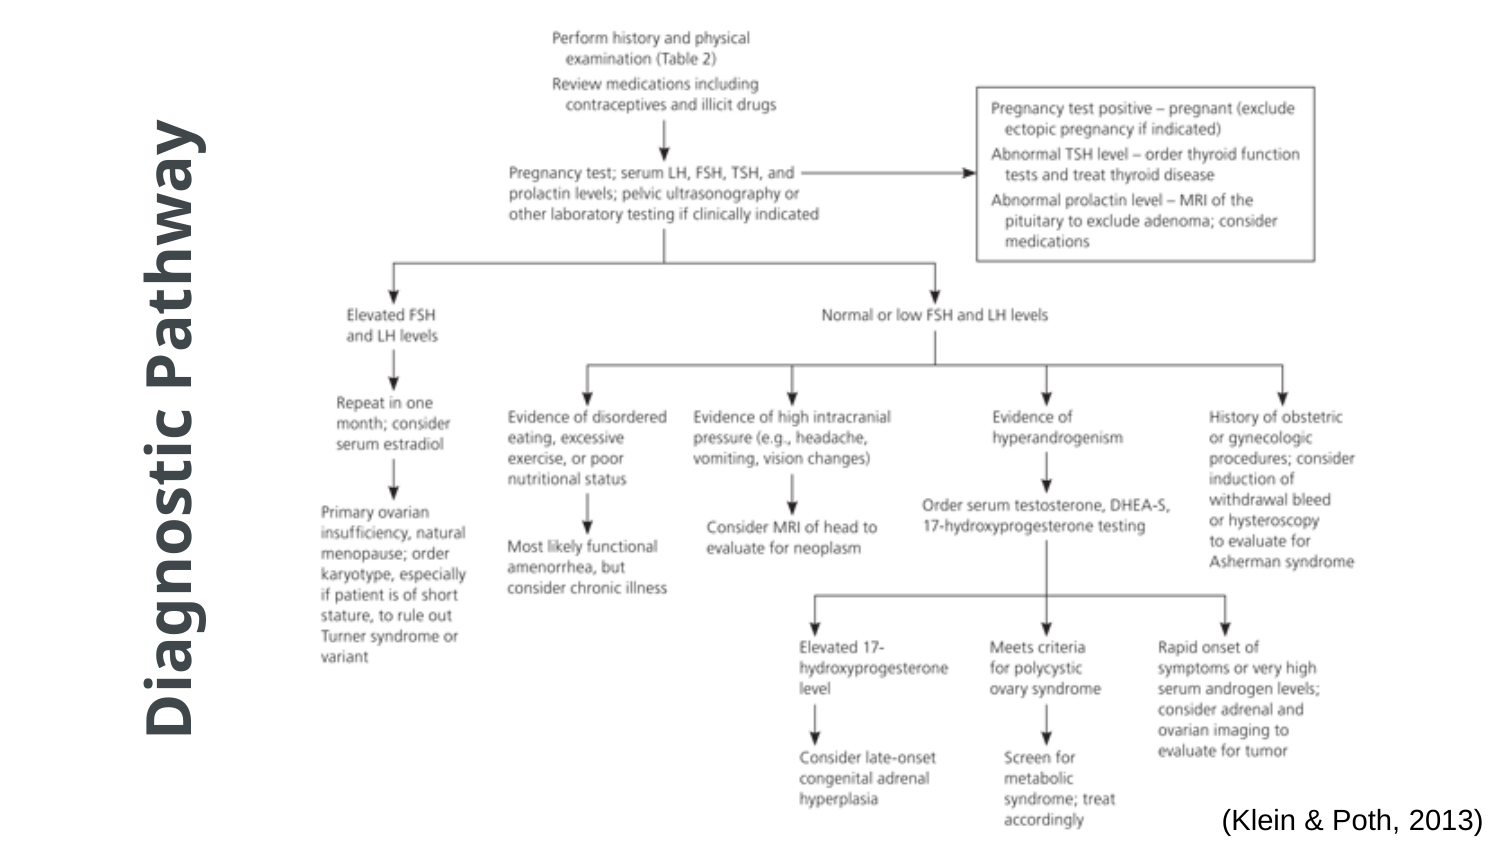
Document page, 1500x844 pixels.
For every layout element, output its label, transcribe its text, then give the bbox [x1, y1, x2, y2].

picture [300, 17, 1379, 844]
text_box Diagnostic Pathway [121, 40, 213, 804]
text_box (Klein & Poth, 2013) [1206, 793, 1500, 844]
